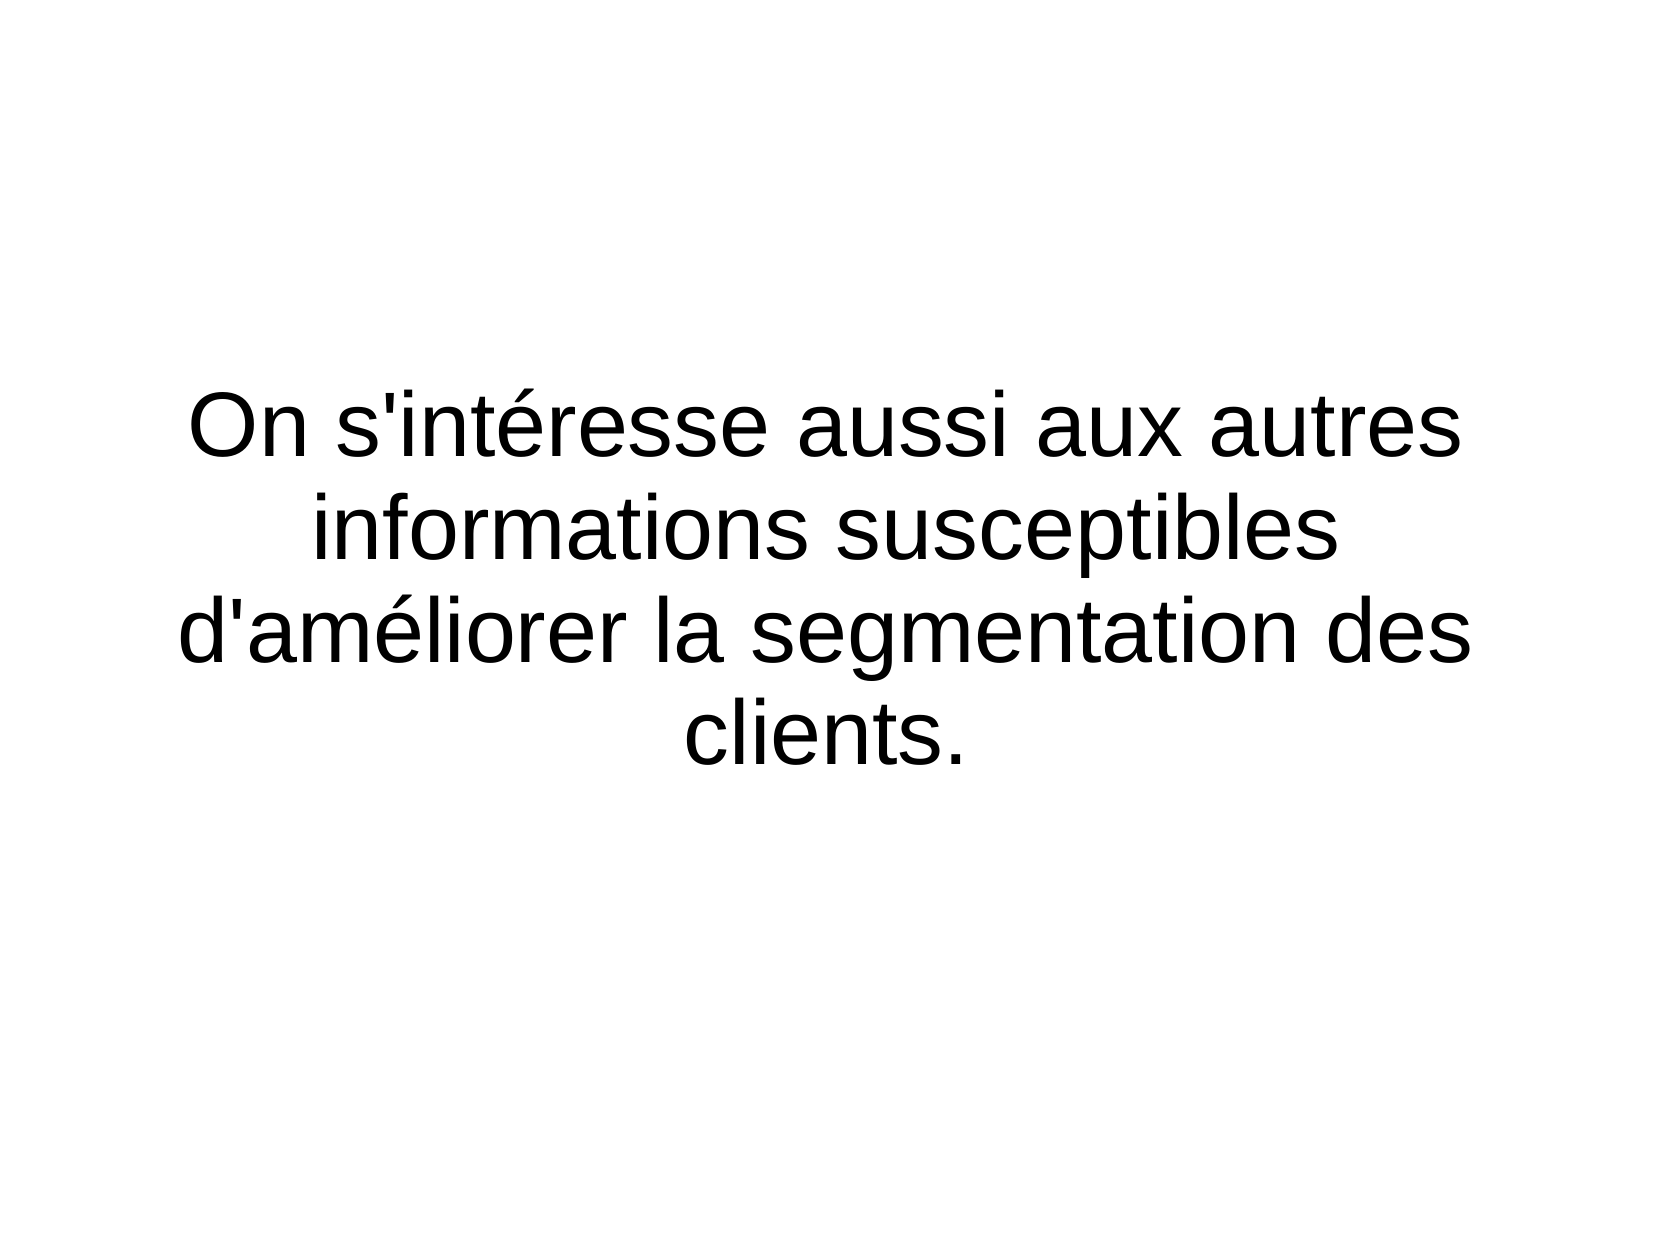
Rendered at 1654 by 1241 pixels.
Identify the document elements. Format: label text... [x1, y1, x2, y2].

subtitle On s'intéresse aussi aux autres informations susceptibles d'améliorer la segmentation des clients. [82, 49, 1571, 1109]
